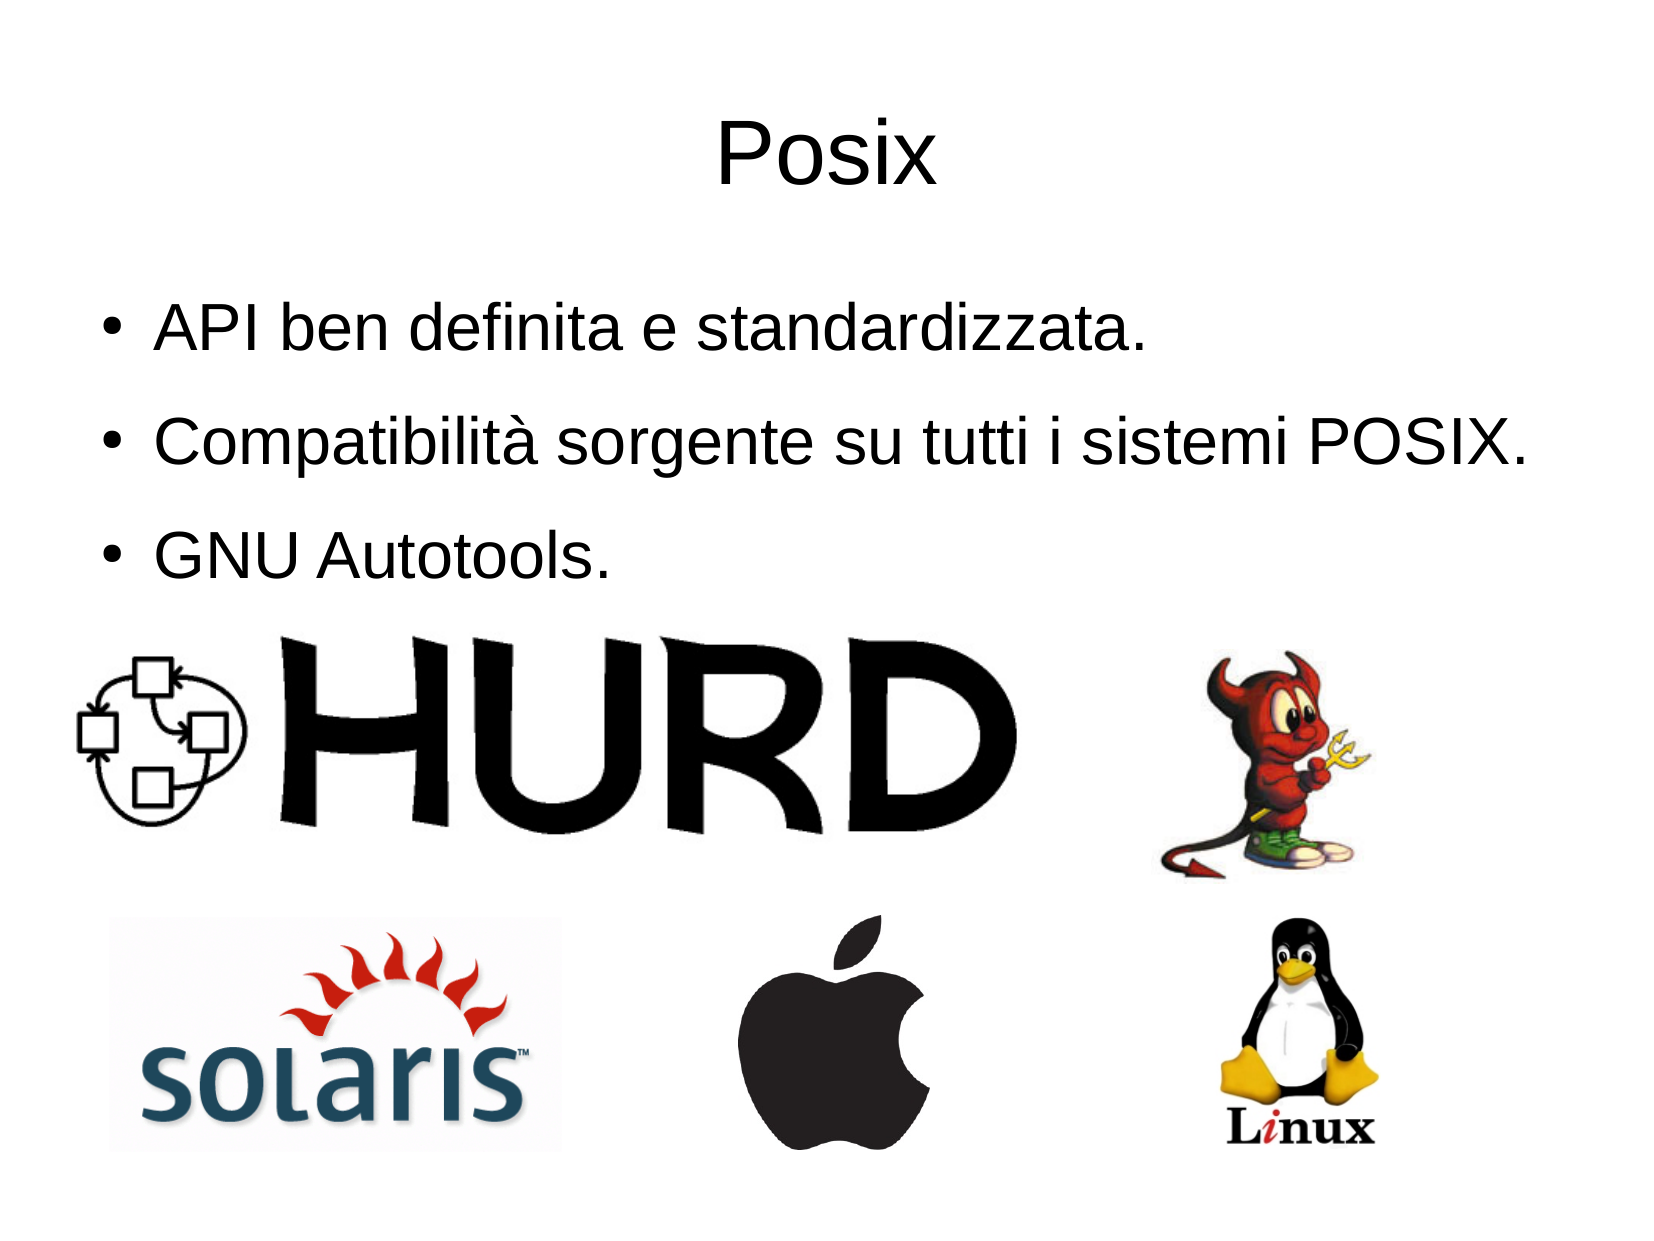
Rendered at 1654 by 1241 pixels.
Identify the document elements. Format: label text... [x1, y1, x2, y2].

picture [109, 917, 562, 1152]
picture [59, 620, 1036, 855]
picture [738, 915, 930, 1150]
picture [1151, 649, 1386, 884]
picture [1215, 915, 1388, 1150]
title Posix [82, 49, 1571, 257]
list API ben definita e standardizzata. Compatibilità sorgente su tutti i sistemi POSIX. GNU Autotools. [82, 290, 1571, 1109]
